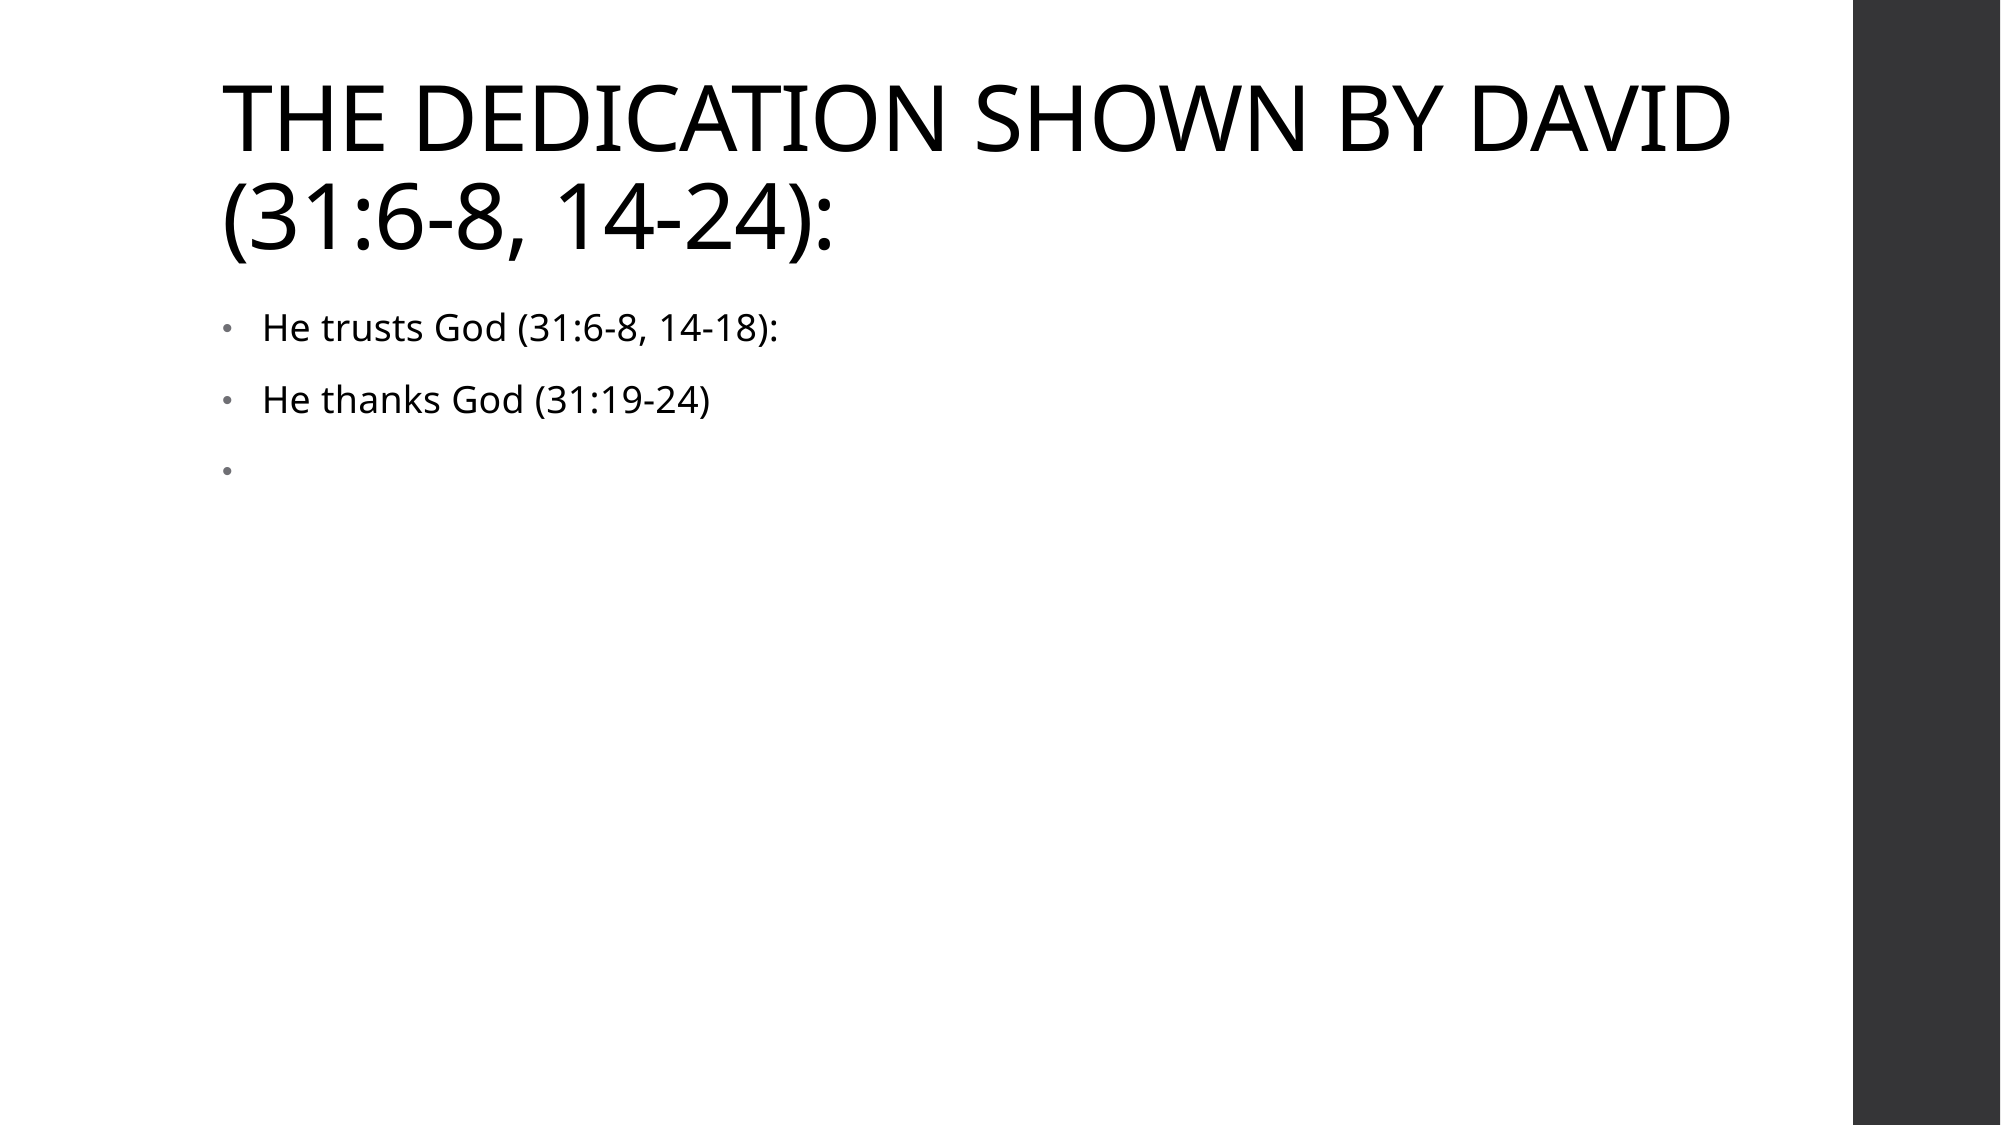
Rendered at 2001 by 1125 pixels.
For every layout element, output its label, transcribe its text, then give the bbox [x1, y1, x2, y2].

list He trusts God (31:6-8, 14-18): He thanks God (31:19-24) [206, 299, 1617, 1014]
title THE DEDICATION SHOWN BY DAVID (31:6-8, 14-24): [206, 60, 1797, 278]
